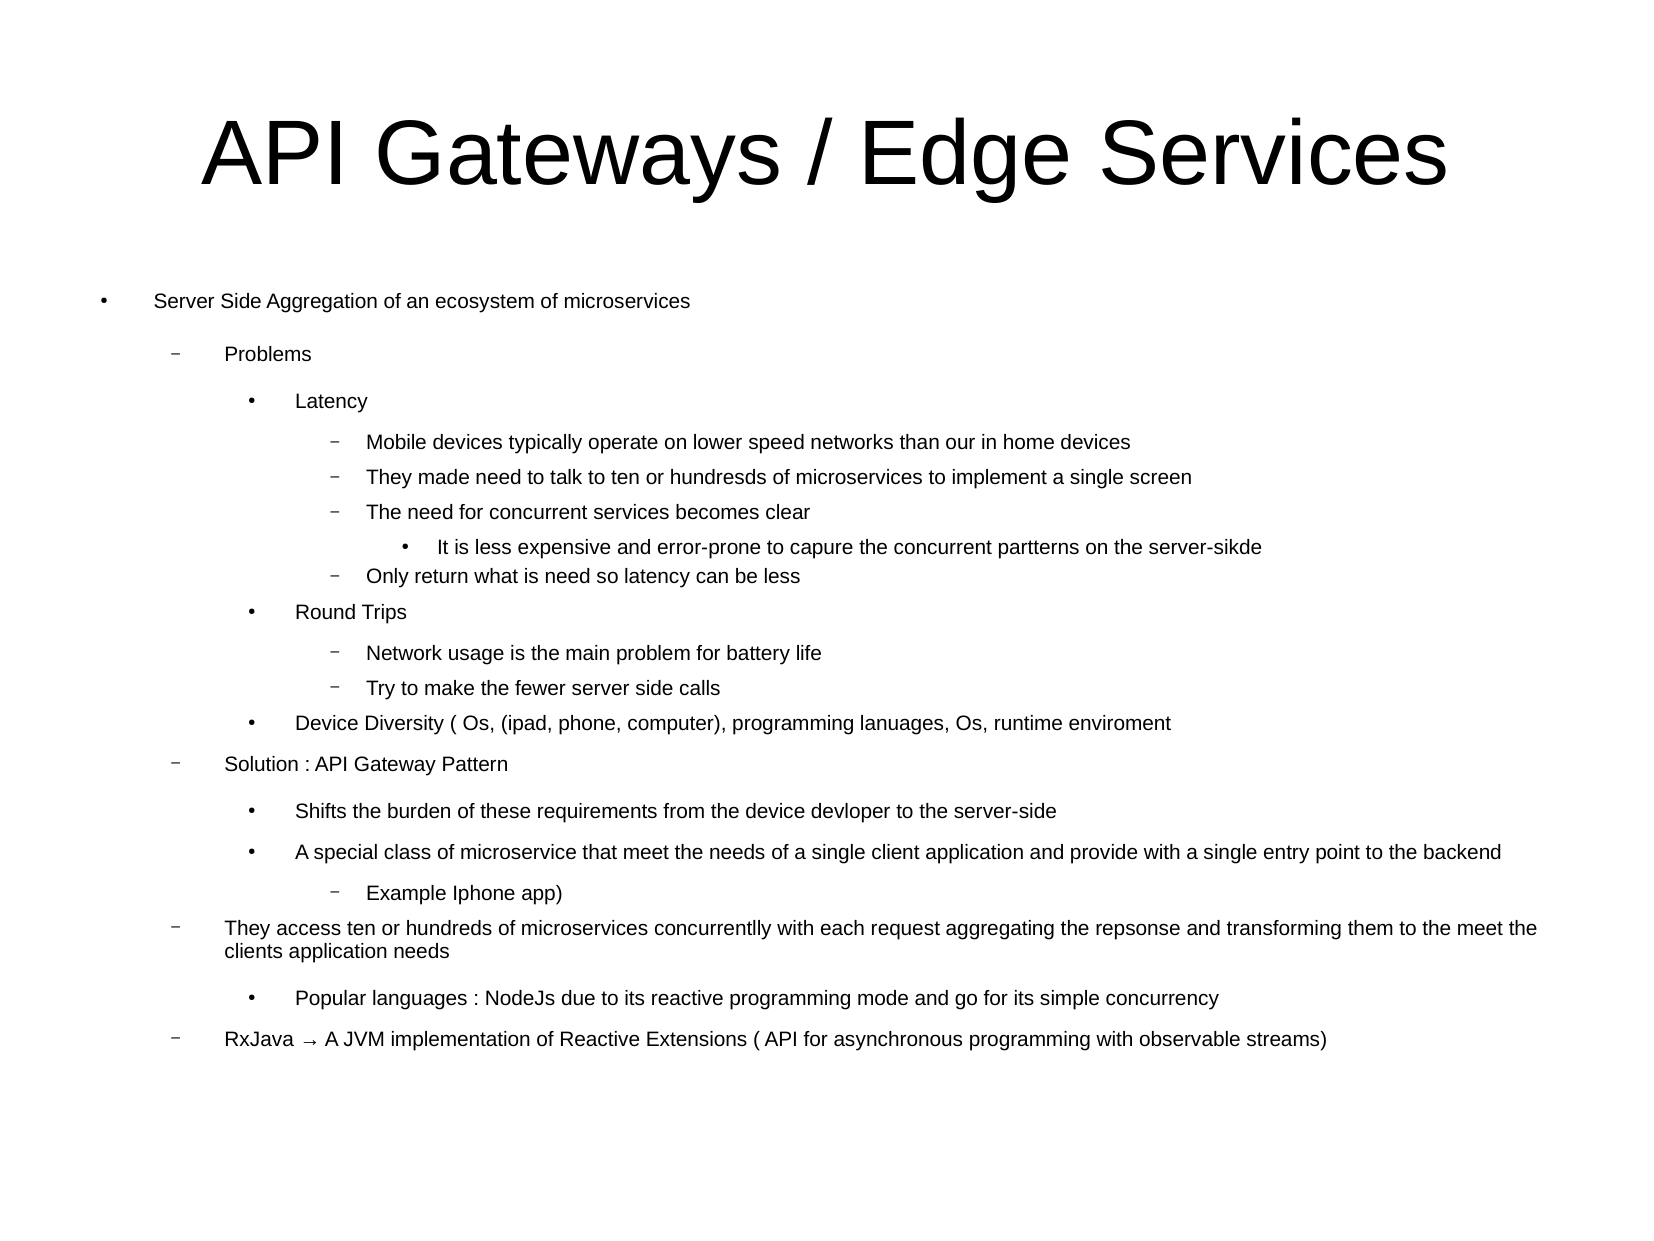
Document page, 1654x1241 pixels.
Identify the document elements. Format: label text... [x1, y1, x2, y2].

list Server Side Aggregation of an ecosystem of microservices Problems Latency Mobile devices typically operate on lower speed networks than our in home devices They made need to talk to ten or hundresds of microservices to implement a single screen The need for concurrent services becomes clear It is less expensive and error-prone to capure the concurrent partterns on the server-sikde Only return what is need so latency can be less Round Trips Network usage is the main problem for battery life Try to make the fewer server side calls Device Diversity ( Os, (ipad, phone, computer), programming lanuages, Os, runtime enviroment Solution : API Gateway Pattern Shifts the burden of these requirements from the device devloper to the server-side A special class of microservice that meet the needs of a single client application and provide with a single entry point to the backend Example Iphone app) They access ten or hundreds of microservices concurrentlly with each request aggregating the repsonse and transforming them to the meet the clients application needs Popular languages : NodeJs due to its reactive programming mode and go for its simple concurrency RxJava → A JVM implementation of Reactive Extensions ( API for asynchronous programming with observable streams) [82, 290, 1571, 1216]
title API Gateways / Edge Services [82, 49, 1571, 257]
